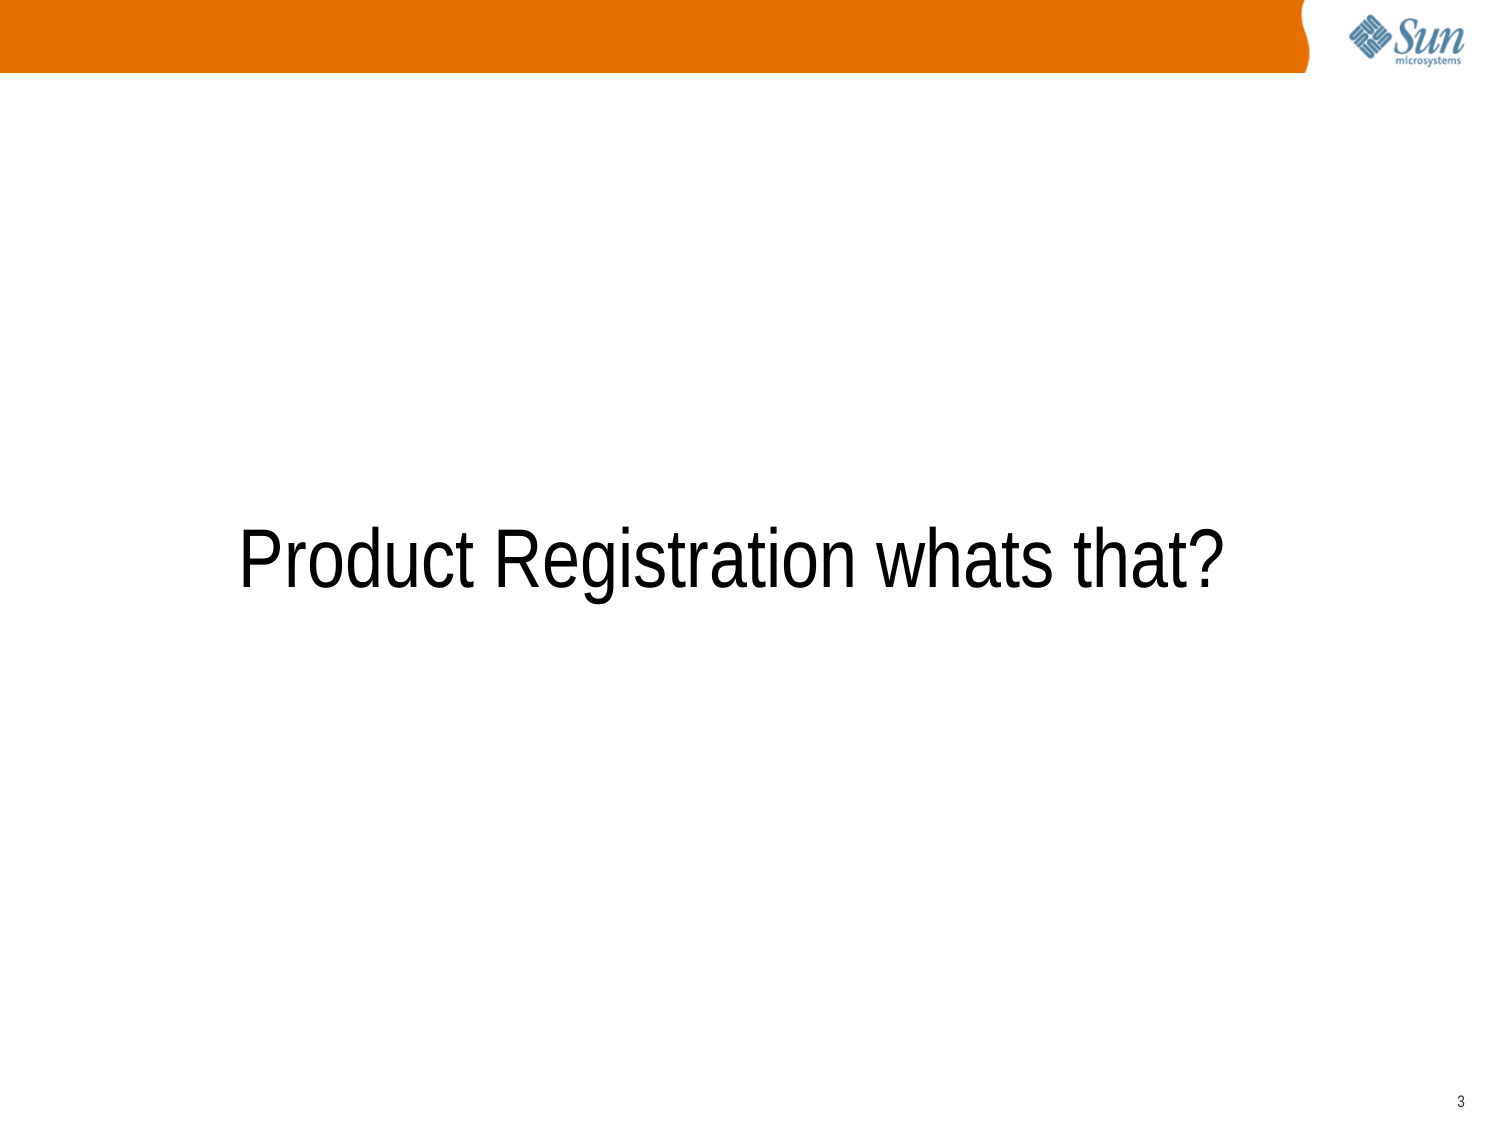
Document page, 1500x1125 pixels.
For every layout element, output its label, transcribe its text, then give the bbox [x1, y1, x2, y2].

subtitle Product Registration whats that? [64, 258, 1401, 1062]
picture [0, 0, 1500, 73]
